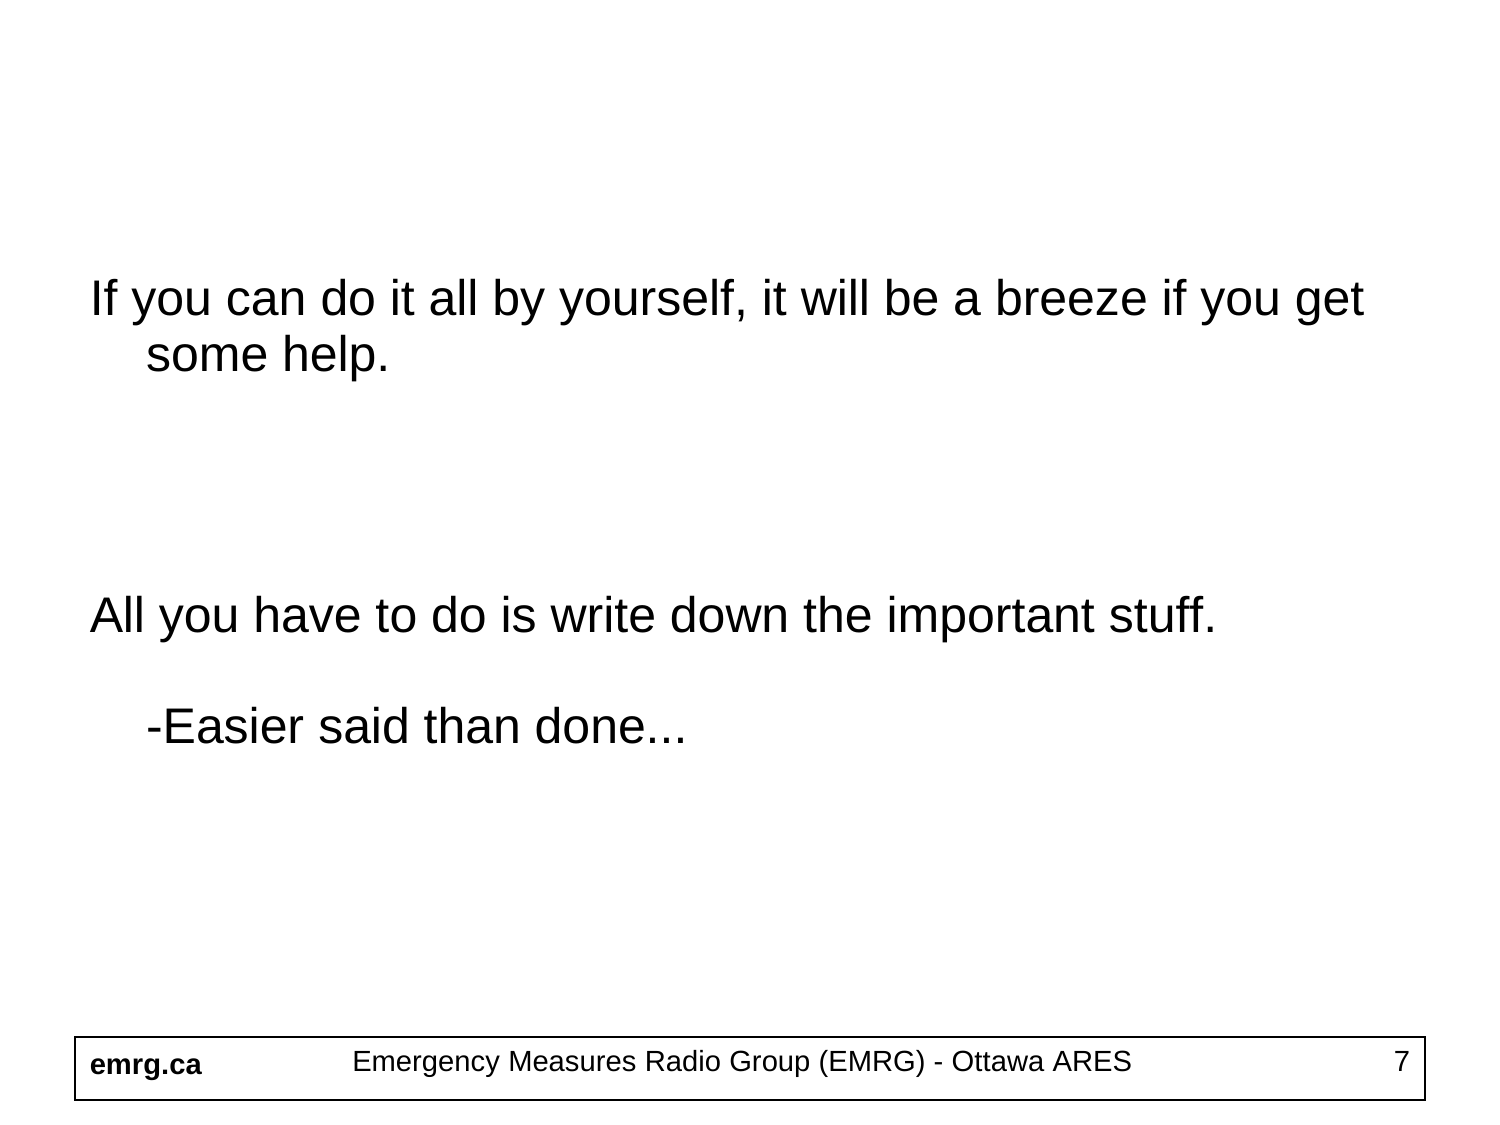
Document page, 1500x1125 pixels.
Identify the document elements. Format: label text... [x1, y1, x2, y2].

list If you can do it all by yourself, it will be a breeze if you get some help. All you have to do is write down the important stuff. -Easier said than done... [75, 262, 1426, 1006]
